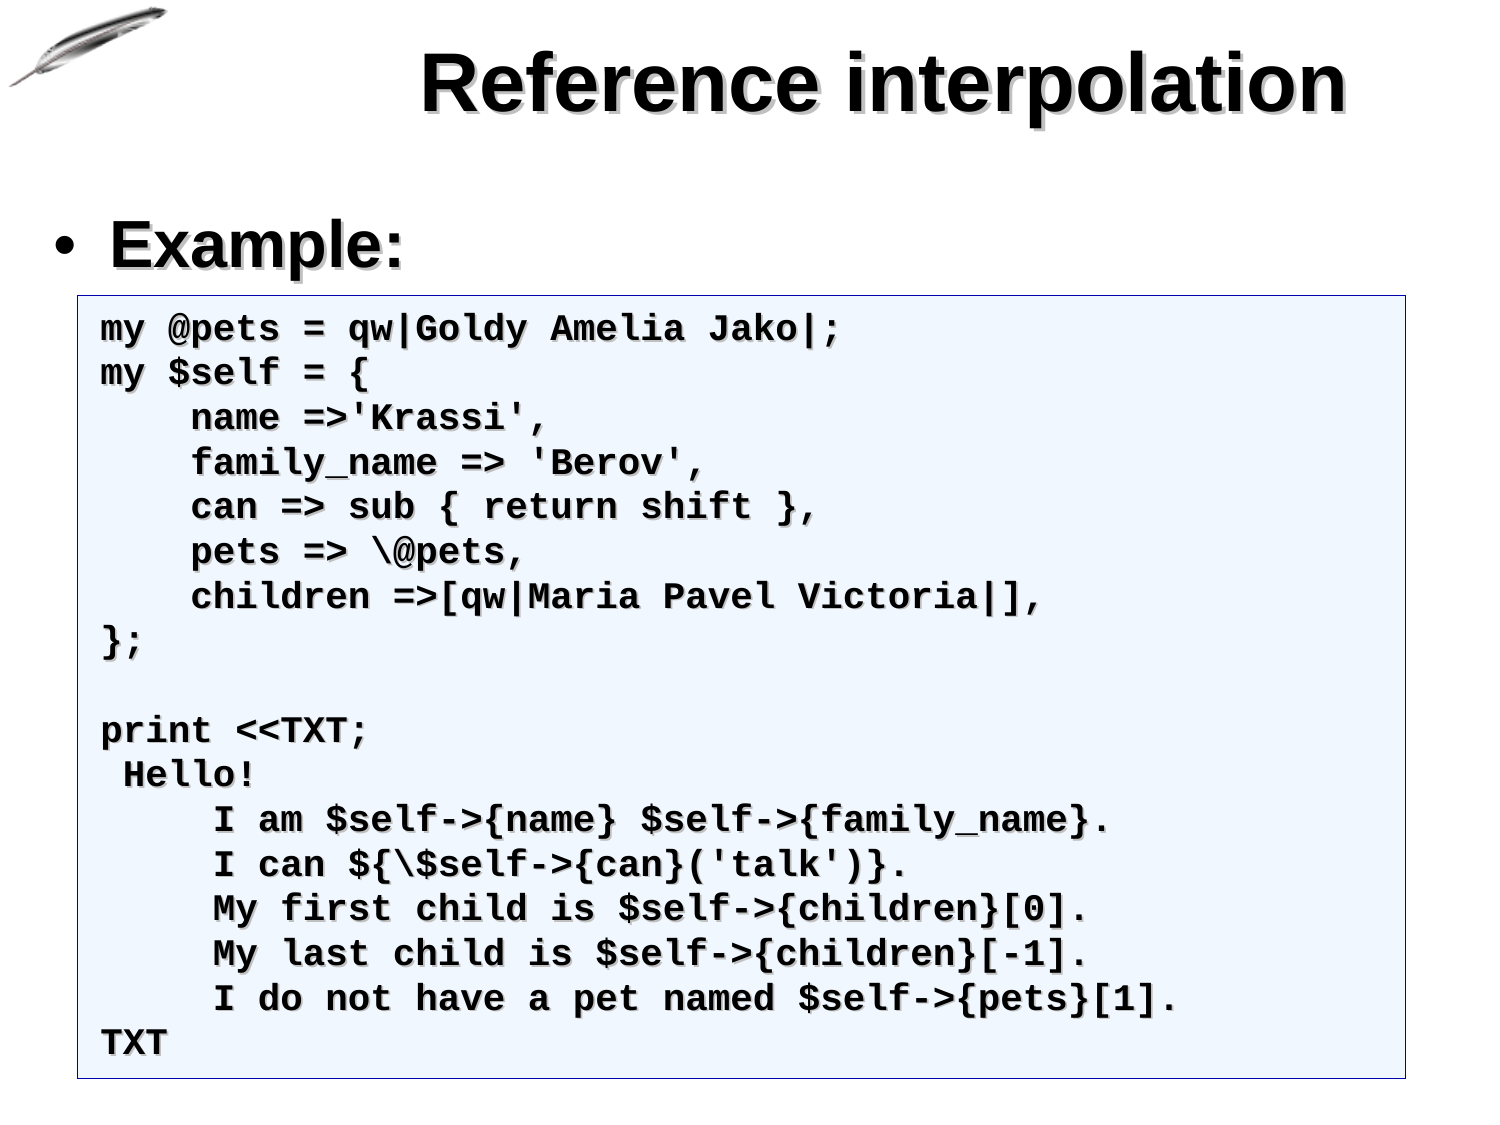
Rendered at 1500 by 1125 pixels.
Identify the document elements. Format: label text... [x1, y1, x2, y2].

list Example: [53, 207, 1447, 1084]
title Reference interpolation [419, 0, 1459, 176]
text_box my @pets = qw|Goldy Amelia Jako|; my $self = { name =>'Krassi', family_name => 'Berov', can => sub { return shift }, pets => \@pets, children =>[qw|Maria Pavel Victoria|], }; print <<TXT; Hello! I am $self->{name} $self->{family_name}. I can ${\$self->{can}('talk')}. My first child is $self->{children}[0]. My last child is $self->{children}[-1]. I do not have a pet named $self->{pets}[1]. TXT [76, 295, 1406, 1078]
picture [5, 5, 173, 89]
